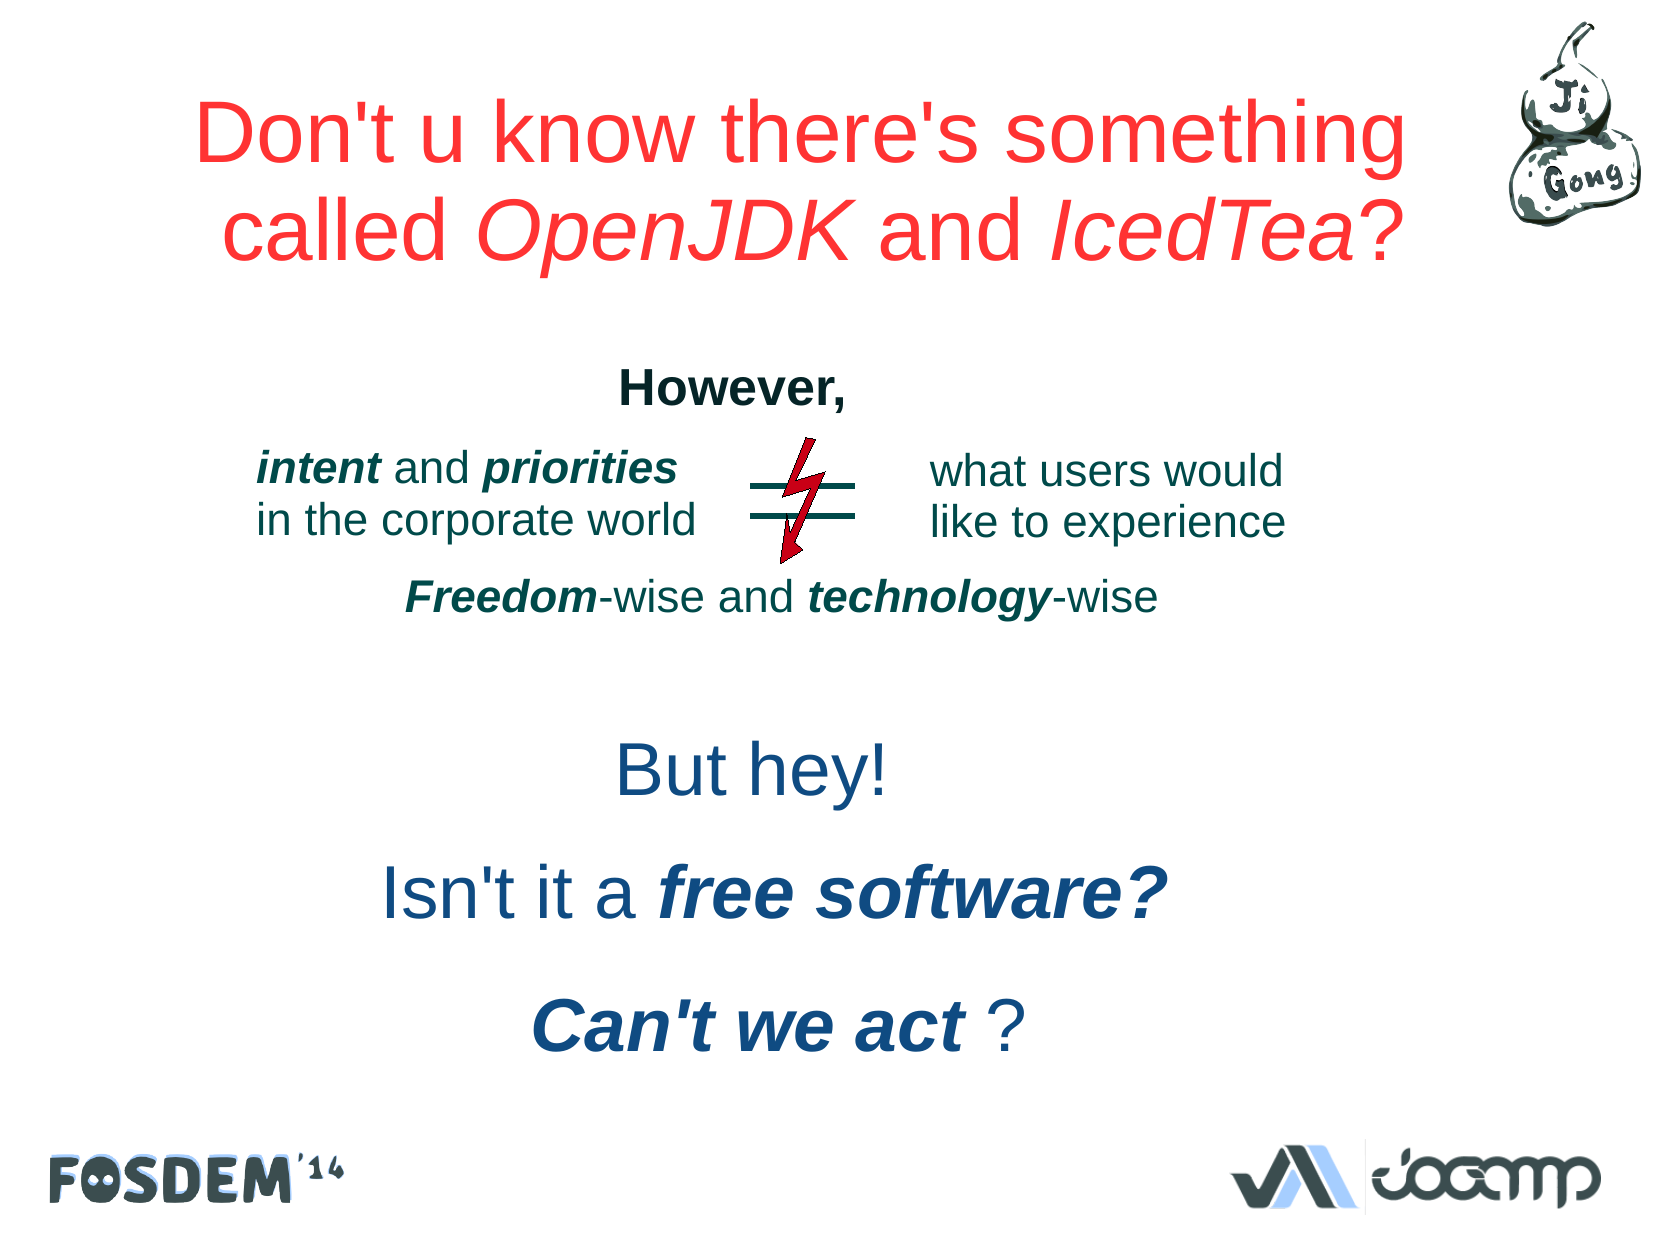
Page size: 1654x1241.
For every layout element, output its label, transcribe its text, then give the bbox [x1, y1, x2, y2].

title Don't u know there's something called OpenJDK and IcedTea? [60, 83, 1567, 280]
picture [0, 914, 400, 1241]
text_box But hey! [600, 720, 1006, 819]
text_box Isn't it a free software? [345, 843, 1351, 943]
text_box However, [604, 350, 935, 424]
text_box [780, 437, 826, 564]
picture [1228, 1139, 1601, 1215]
text_box intent and priorities in the corporate world [241, 435, 721, 553]
text_box Can't we act ? [495, 975, 1141, 1075]
text_box what users would like to experience [915, 437, 1381, 556]
text_box Freedom-wise and technology-wise [390, 563, 1276, 631]
picture [1425, 19, 1654, 228]
